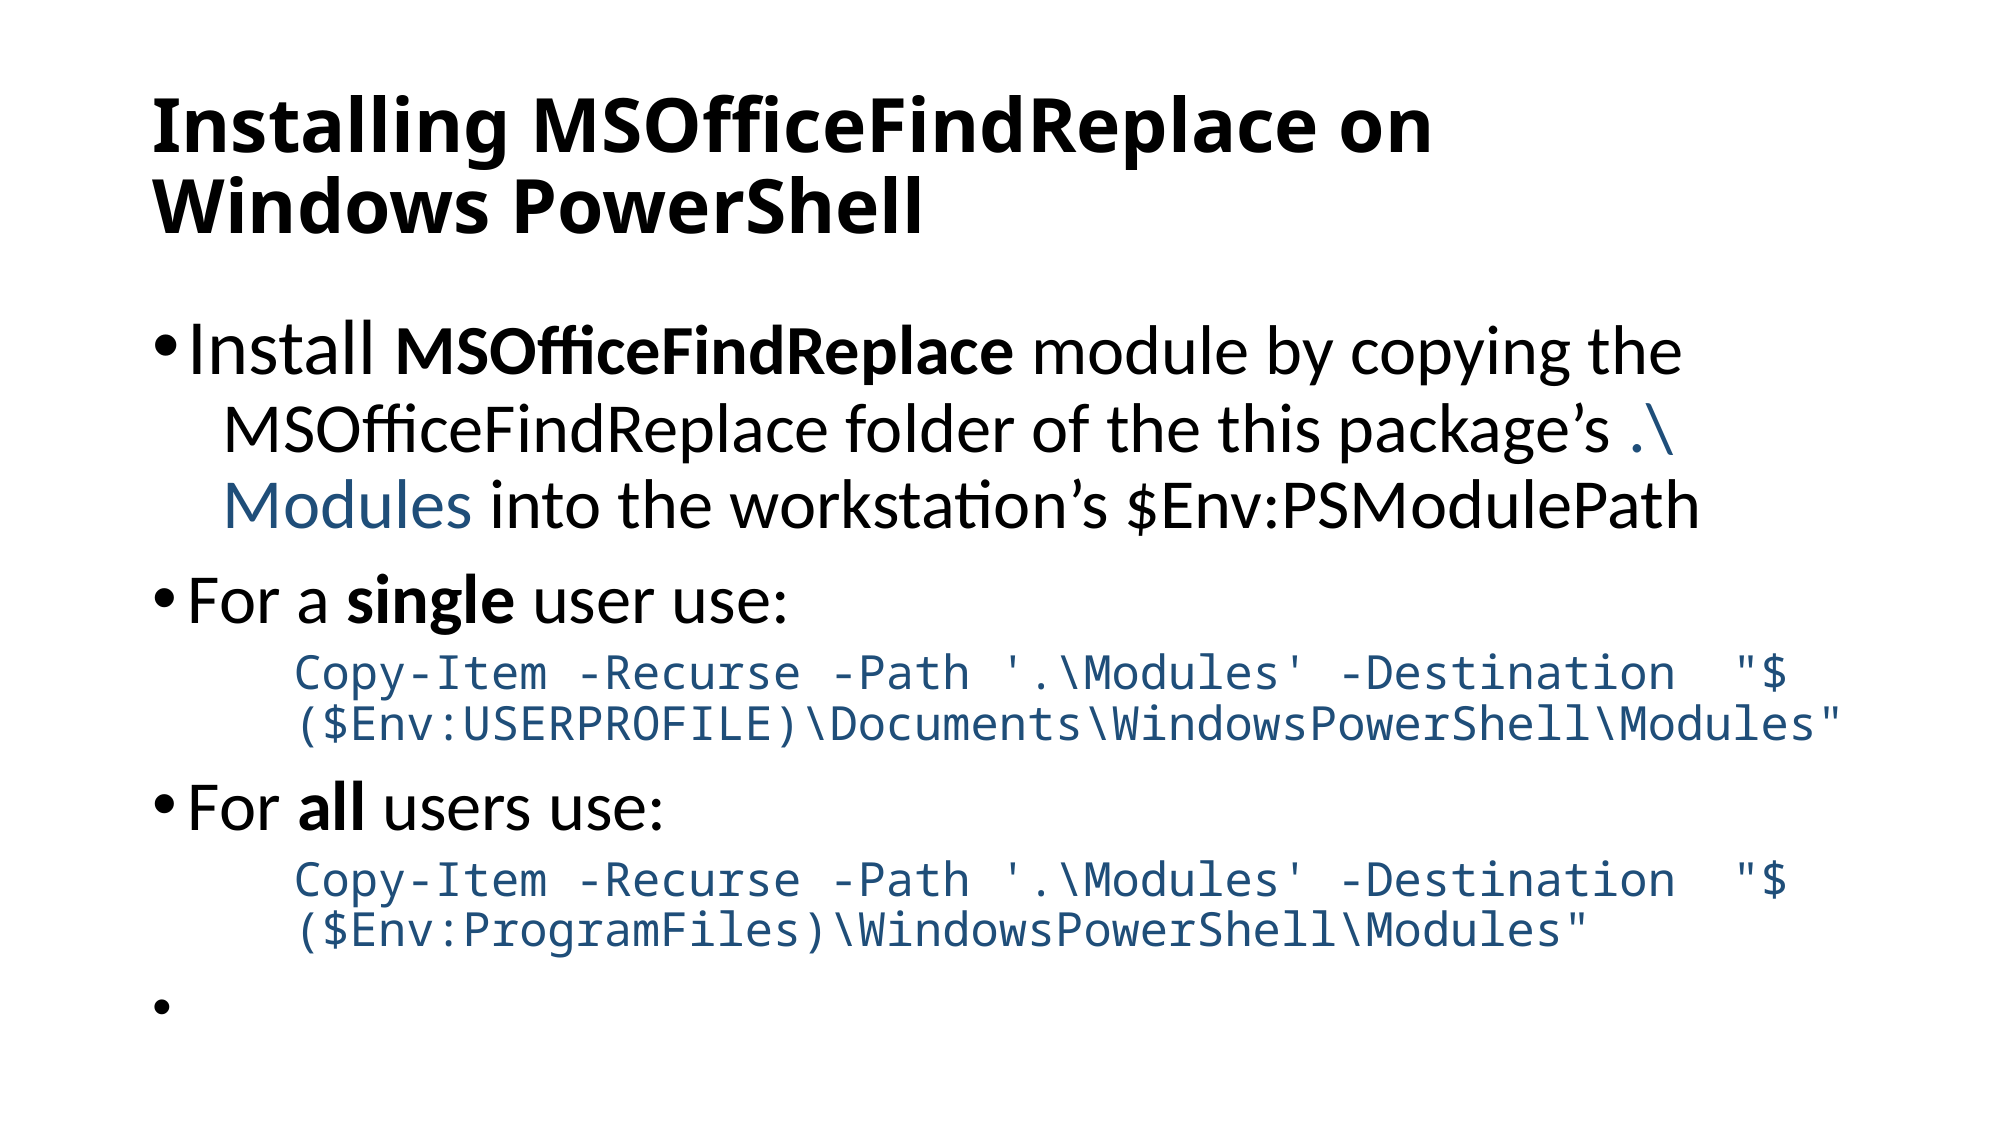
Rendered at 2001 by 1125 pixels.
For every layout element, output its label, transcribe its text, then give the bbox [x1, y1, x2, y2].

list Install MSOfficeFindReplace module by copying the MSOfficeFindReplace folder of the this package’s .\Modules into the workstation’s $Env:PSModulePath For a single user use: Copy-Item -Recurse -Path '.\Modules' -Destination "$($Env:USERPROFILE)\Documents\WindowsPowerShell\Modules" For all users use: Copy-Item -Recurse -Path '.\Modules' -Destination "$($Env:ProgramFiles)\WindowsPowerShell\Modules" [137, 299, 1863, 1014]
title Installing MSOfficeFindReplace on Windows PowerShell [137, 59, 1863, 278]
